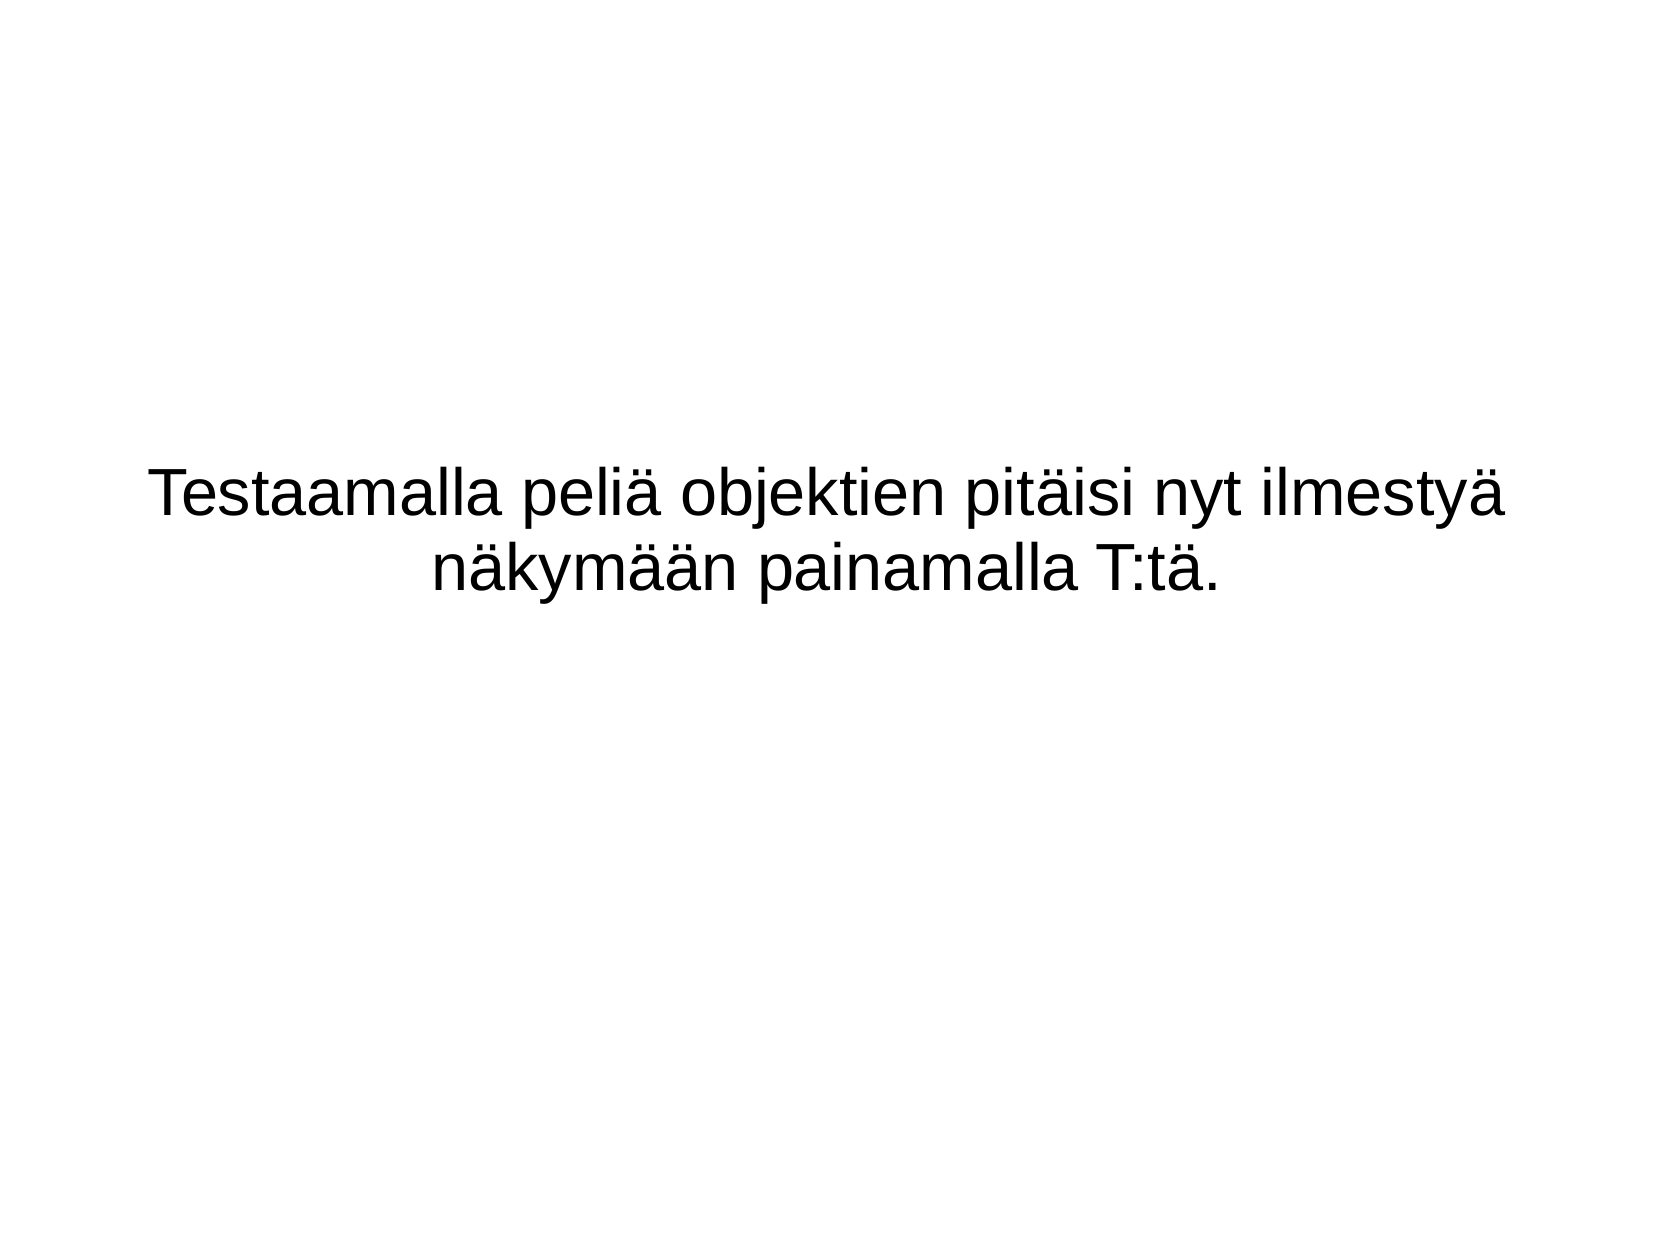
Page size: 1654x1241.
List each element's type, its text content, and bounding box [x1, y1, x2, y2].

subtitle Testaamalla peliä objektien pitäisi nyt ilmestyä näkymään painamalla T:tä. [82, 49, 1571, 1010]
